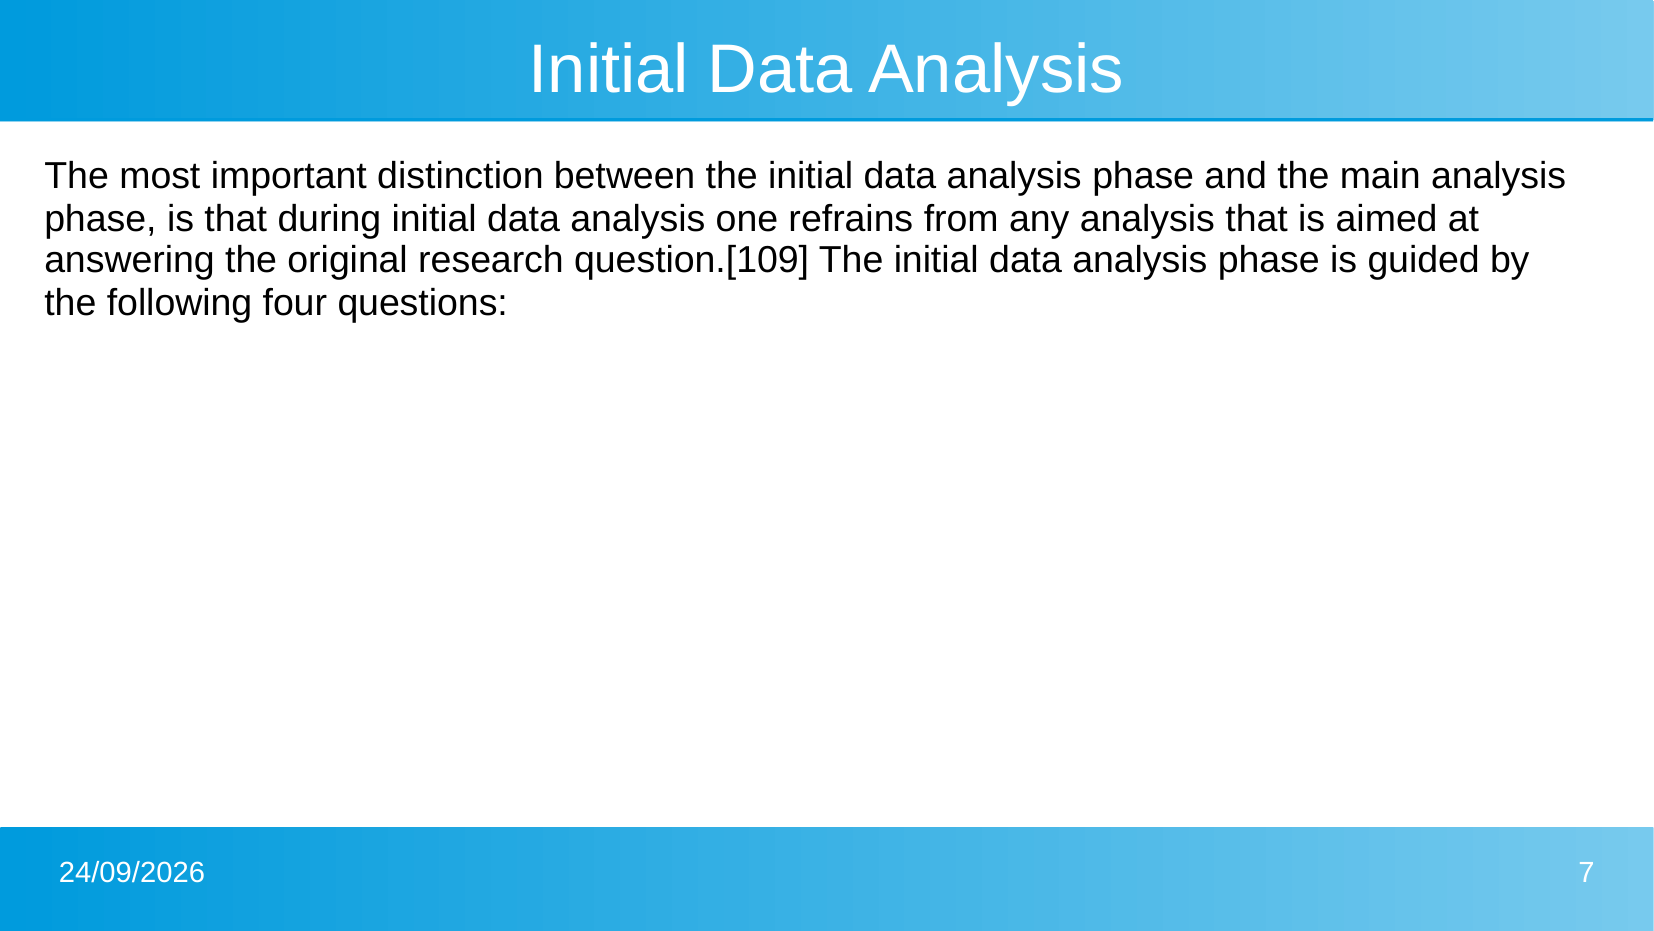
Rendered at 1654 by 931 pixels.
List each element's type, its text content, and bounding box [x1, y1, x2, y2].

title Initial Data Analysis [59, 29, 1595, 108]
text_box The most important distinction between the initial data analysis phase and the main analysis phase, is that during initial data analysis one refrains from any analysis that is aimed at answering the original research question.[109] The initial data analysis phase is guided by the following four questions: [29, 147, 1595, 331]
